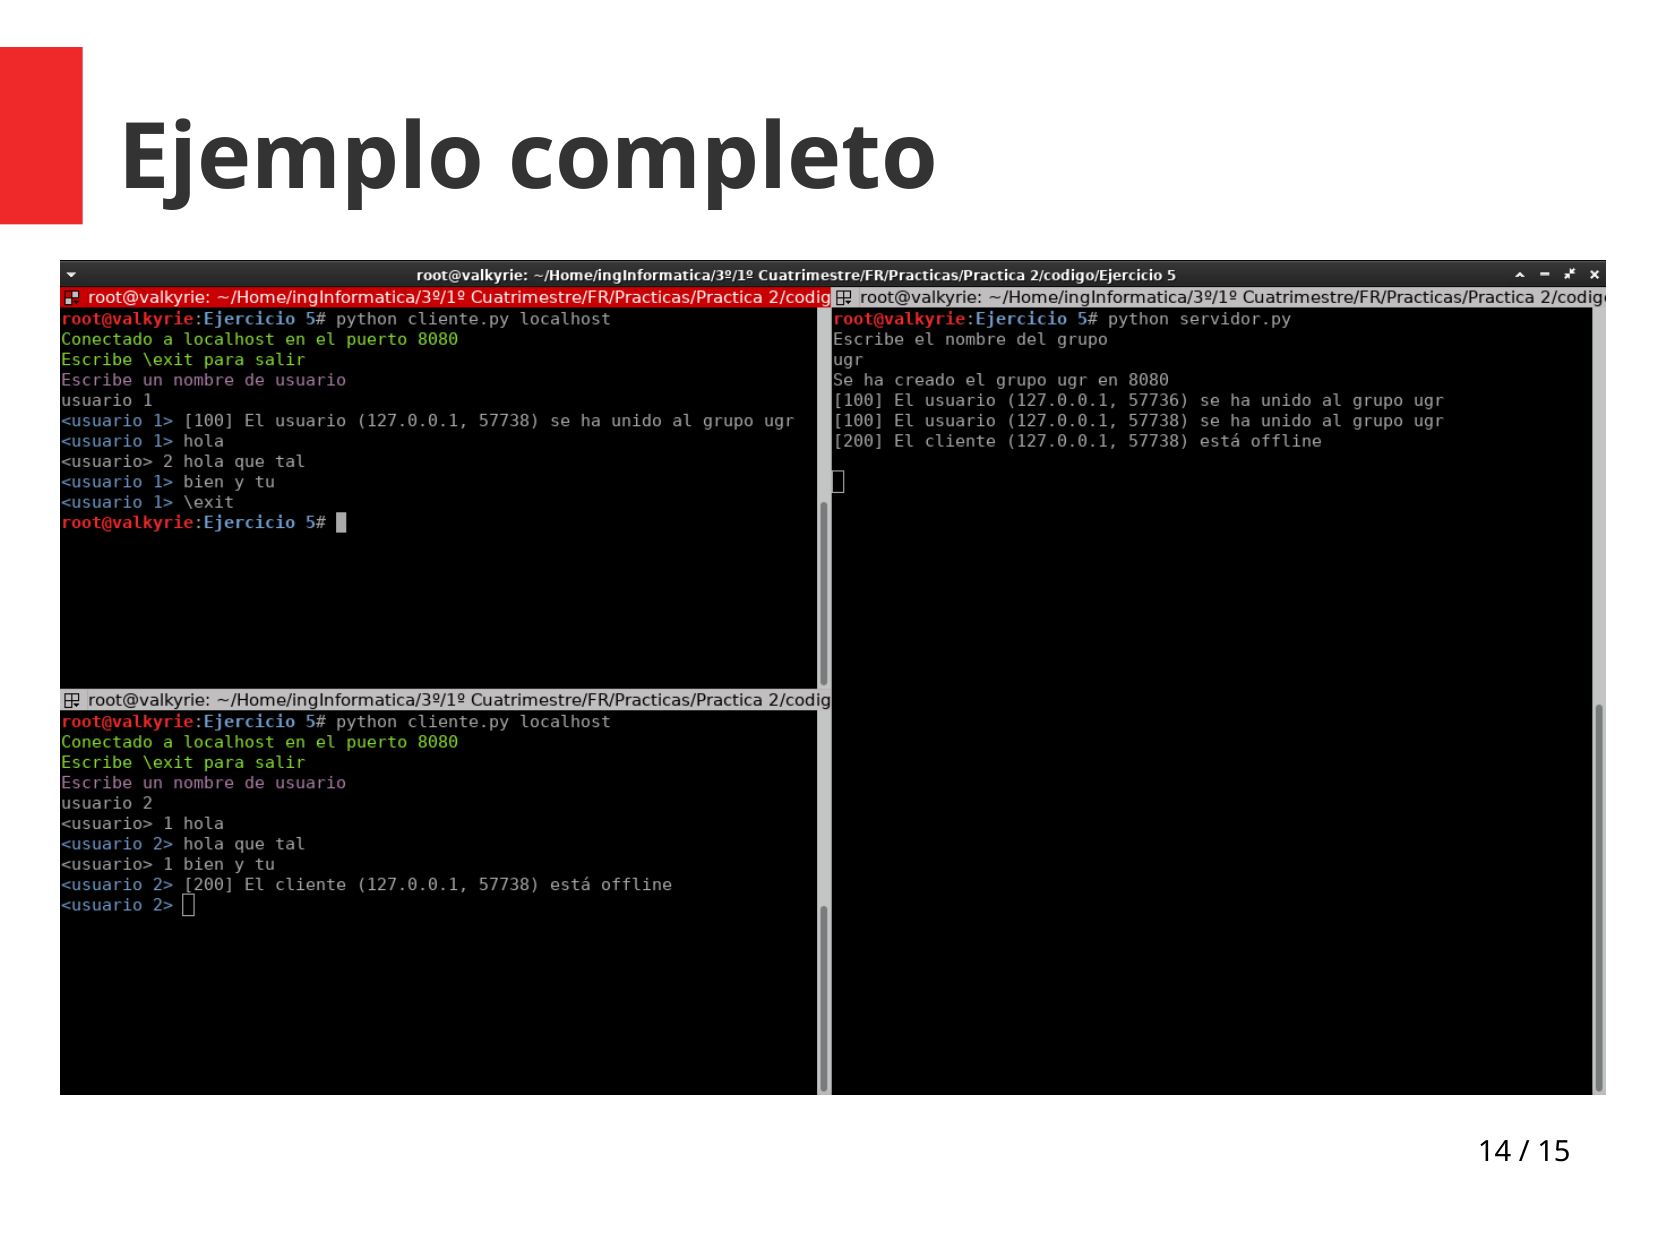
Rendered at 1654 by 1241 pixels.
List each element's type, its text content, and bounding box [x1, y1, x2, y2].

picture [60, 260, 1606, 1096]
title Ejemplo completo [118, 49, 1571, 257]
